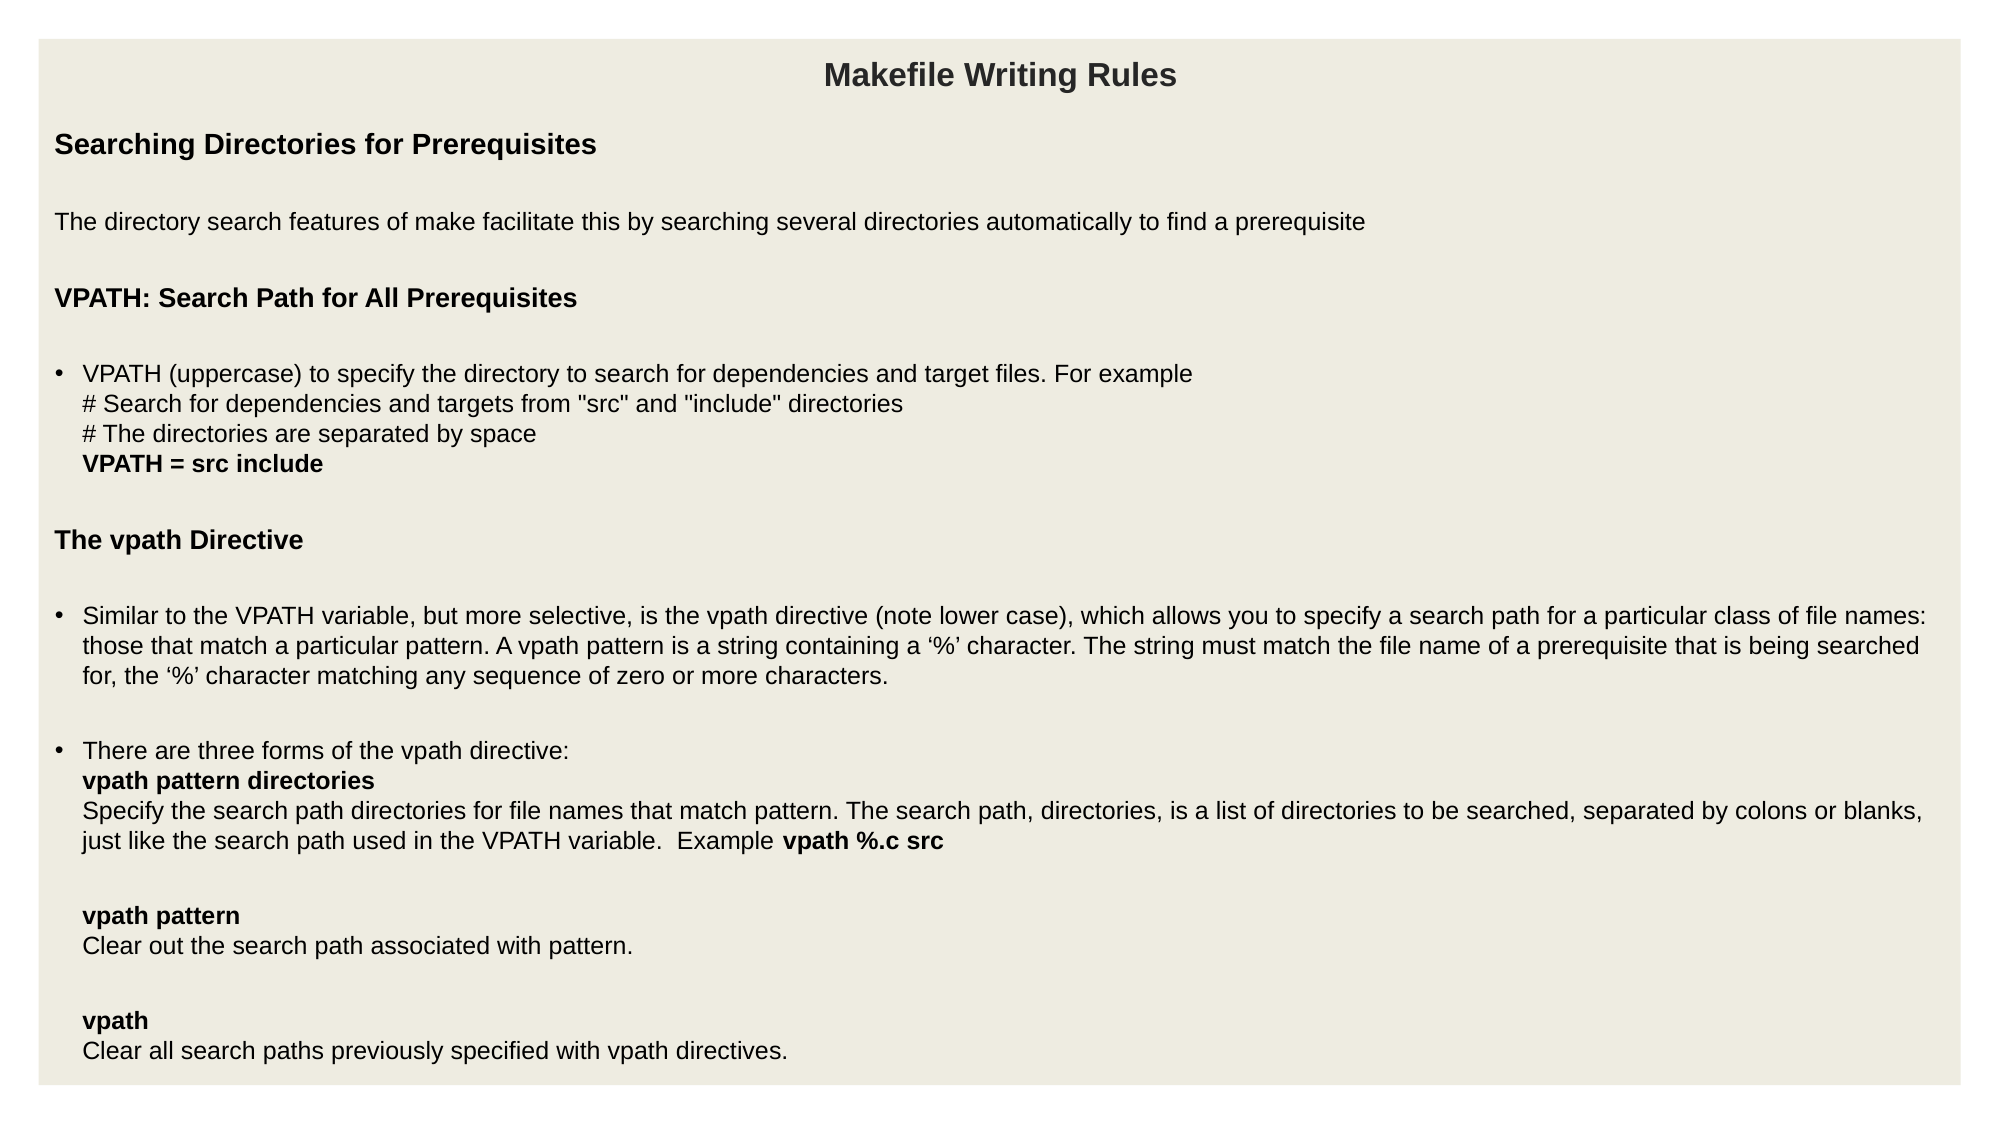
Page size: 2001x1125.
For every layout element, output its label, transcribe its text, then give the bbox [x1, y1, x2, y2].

text_box Makefile Writing Rules [39, 39, 1963, 106]
text_box Searching Directories for Prerequisites The directory search features of make facilitate this by searching several directories automatically to find a prerequisite VPATH: Search Path for All Prerequisites VPATH (uppercase) to specify the directory to search for dependencies and target files. For example # Search for dependencies and targets from "src" and "include" directories # The directories are separated by space VPATH = src include The vpath Directive Similar to the VPATH variable, but more selective, is the vpath directive (note lower case), which allows you to specify a search path for a particular class of file names: those that match a particular pattern. A vpath pattern is a string containing a ‘%’ character. The string must match the file name of a prerequisite that is being searched for, the ‘%’ character matching any sequence of zero or more characters. There are three forms of the vpath directive: vpath pattern directories Specify the search path directories for file names that match pattern. The search path, directories, is a list of directories to be searched, separated by colons or blanks, just like the search path used in the VPATH variable. Example vpath %.c src vpath pattern Clear out the search path associated with pattern. vpath Clear all search paths previously specified with vpath directives. [39, 118, 1963, 1087]
